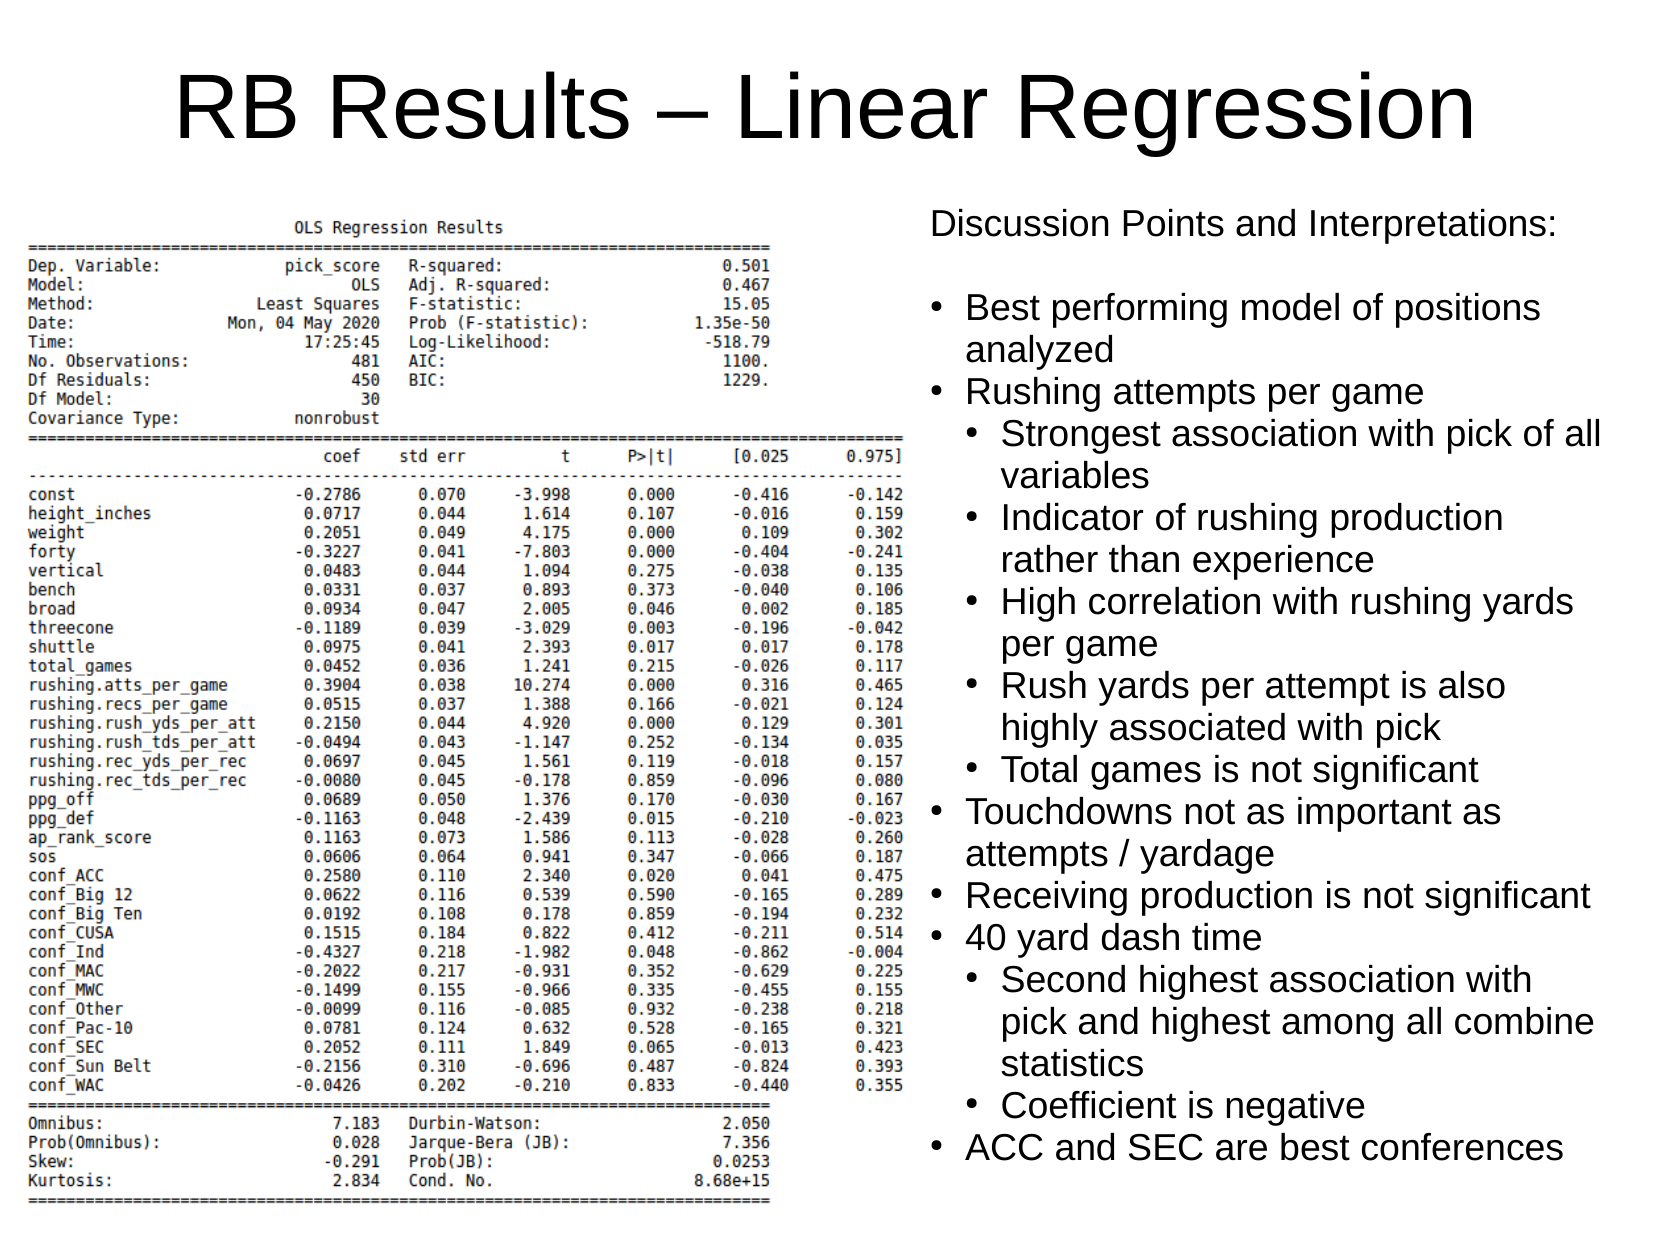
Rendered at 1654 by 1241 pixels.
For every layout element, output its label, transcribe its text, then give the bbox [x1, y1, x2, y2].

title RB Results – Linear Regression [82, 2, 1571, 211]
picture [19, 209, 914, 1216]
text_box Discussion Points and Interpretations: Best performing model of positions analyzed Rushing attempts per game Strongest association with pick of all variables Indicator of rushing production rather than experience High correlation with rushing yards per game Rush yards per attempt is also highly associated with pick Total games is not significant Touchdowns not as important as attempts / yardage Receiving production is not significant 40 yard dash time Second highest association with pick and highest among all combine statistics Coefficient is negative ACC and SEC are best conferences [915, 195, 1621, 1179]
